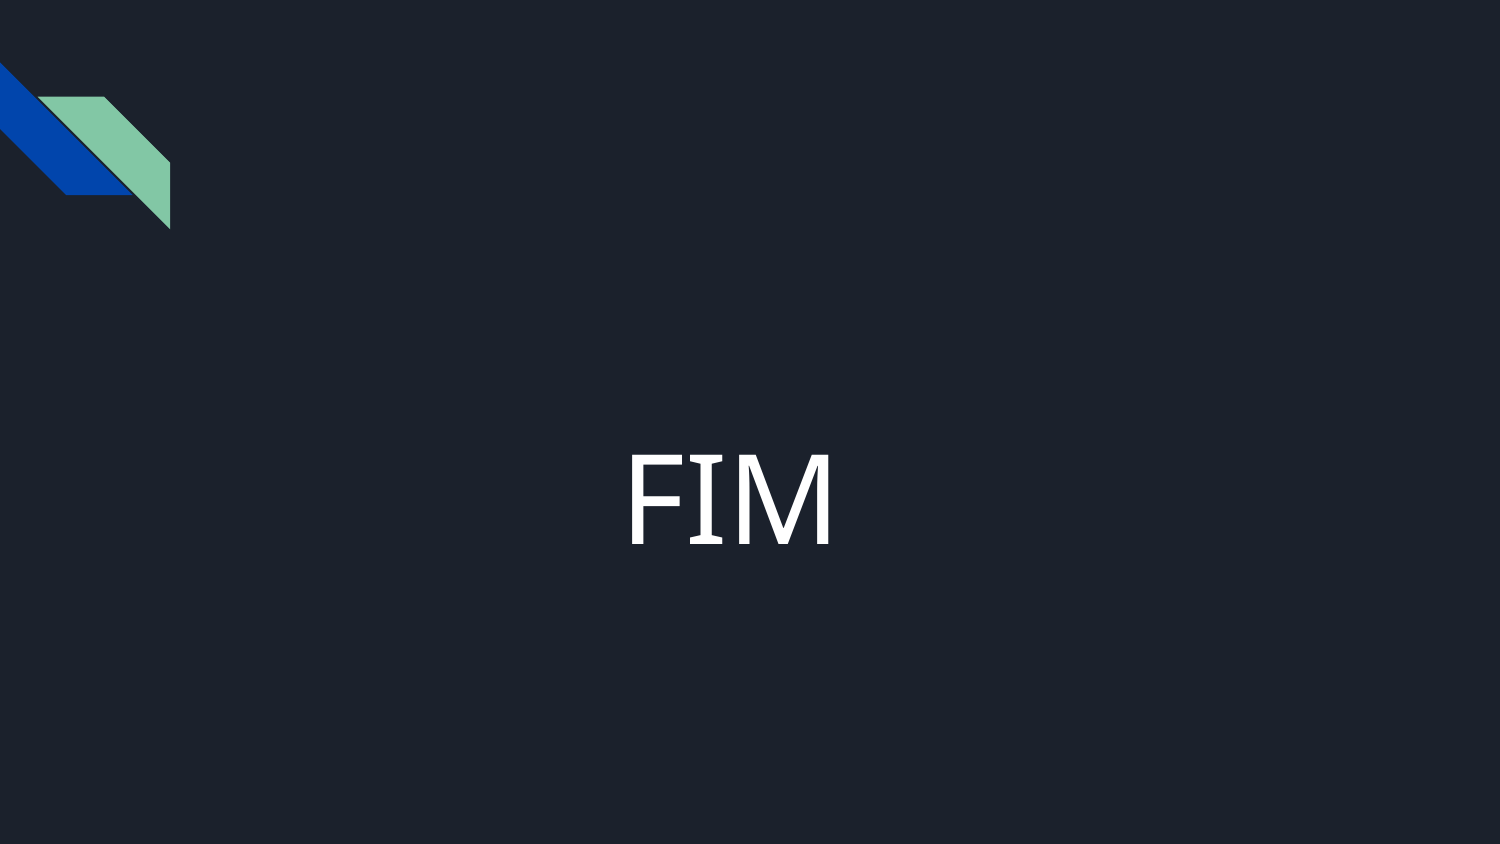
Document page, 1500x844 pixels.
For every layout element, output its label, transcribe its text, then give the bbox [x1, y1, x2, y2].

title FIM [605, 404, 1107, 510]
